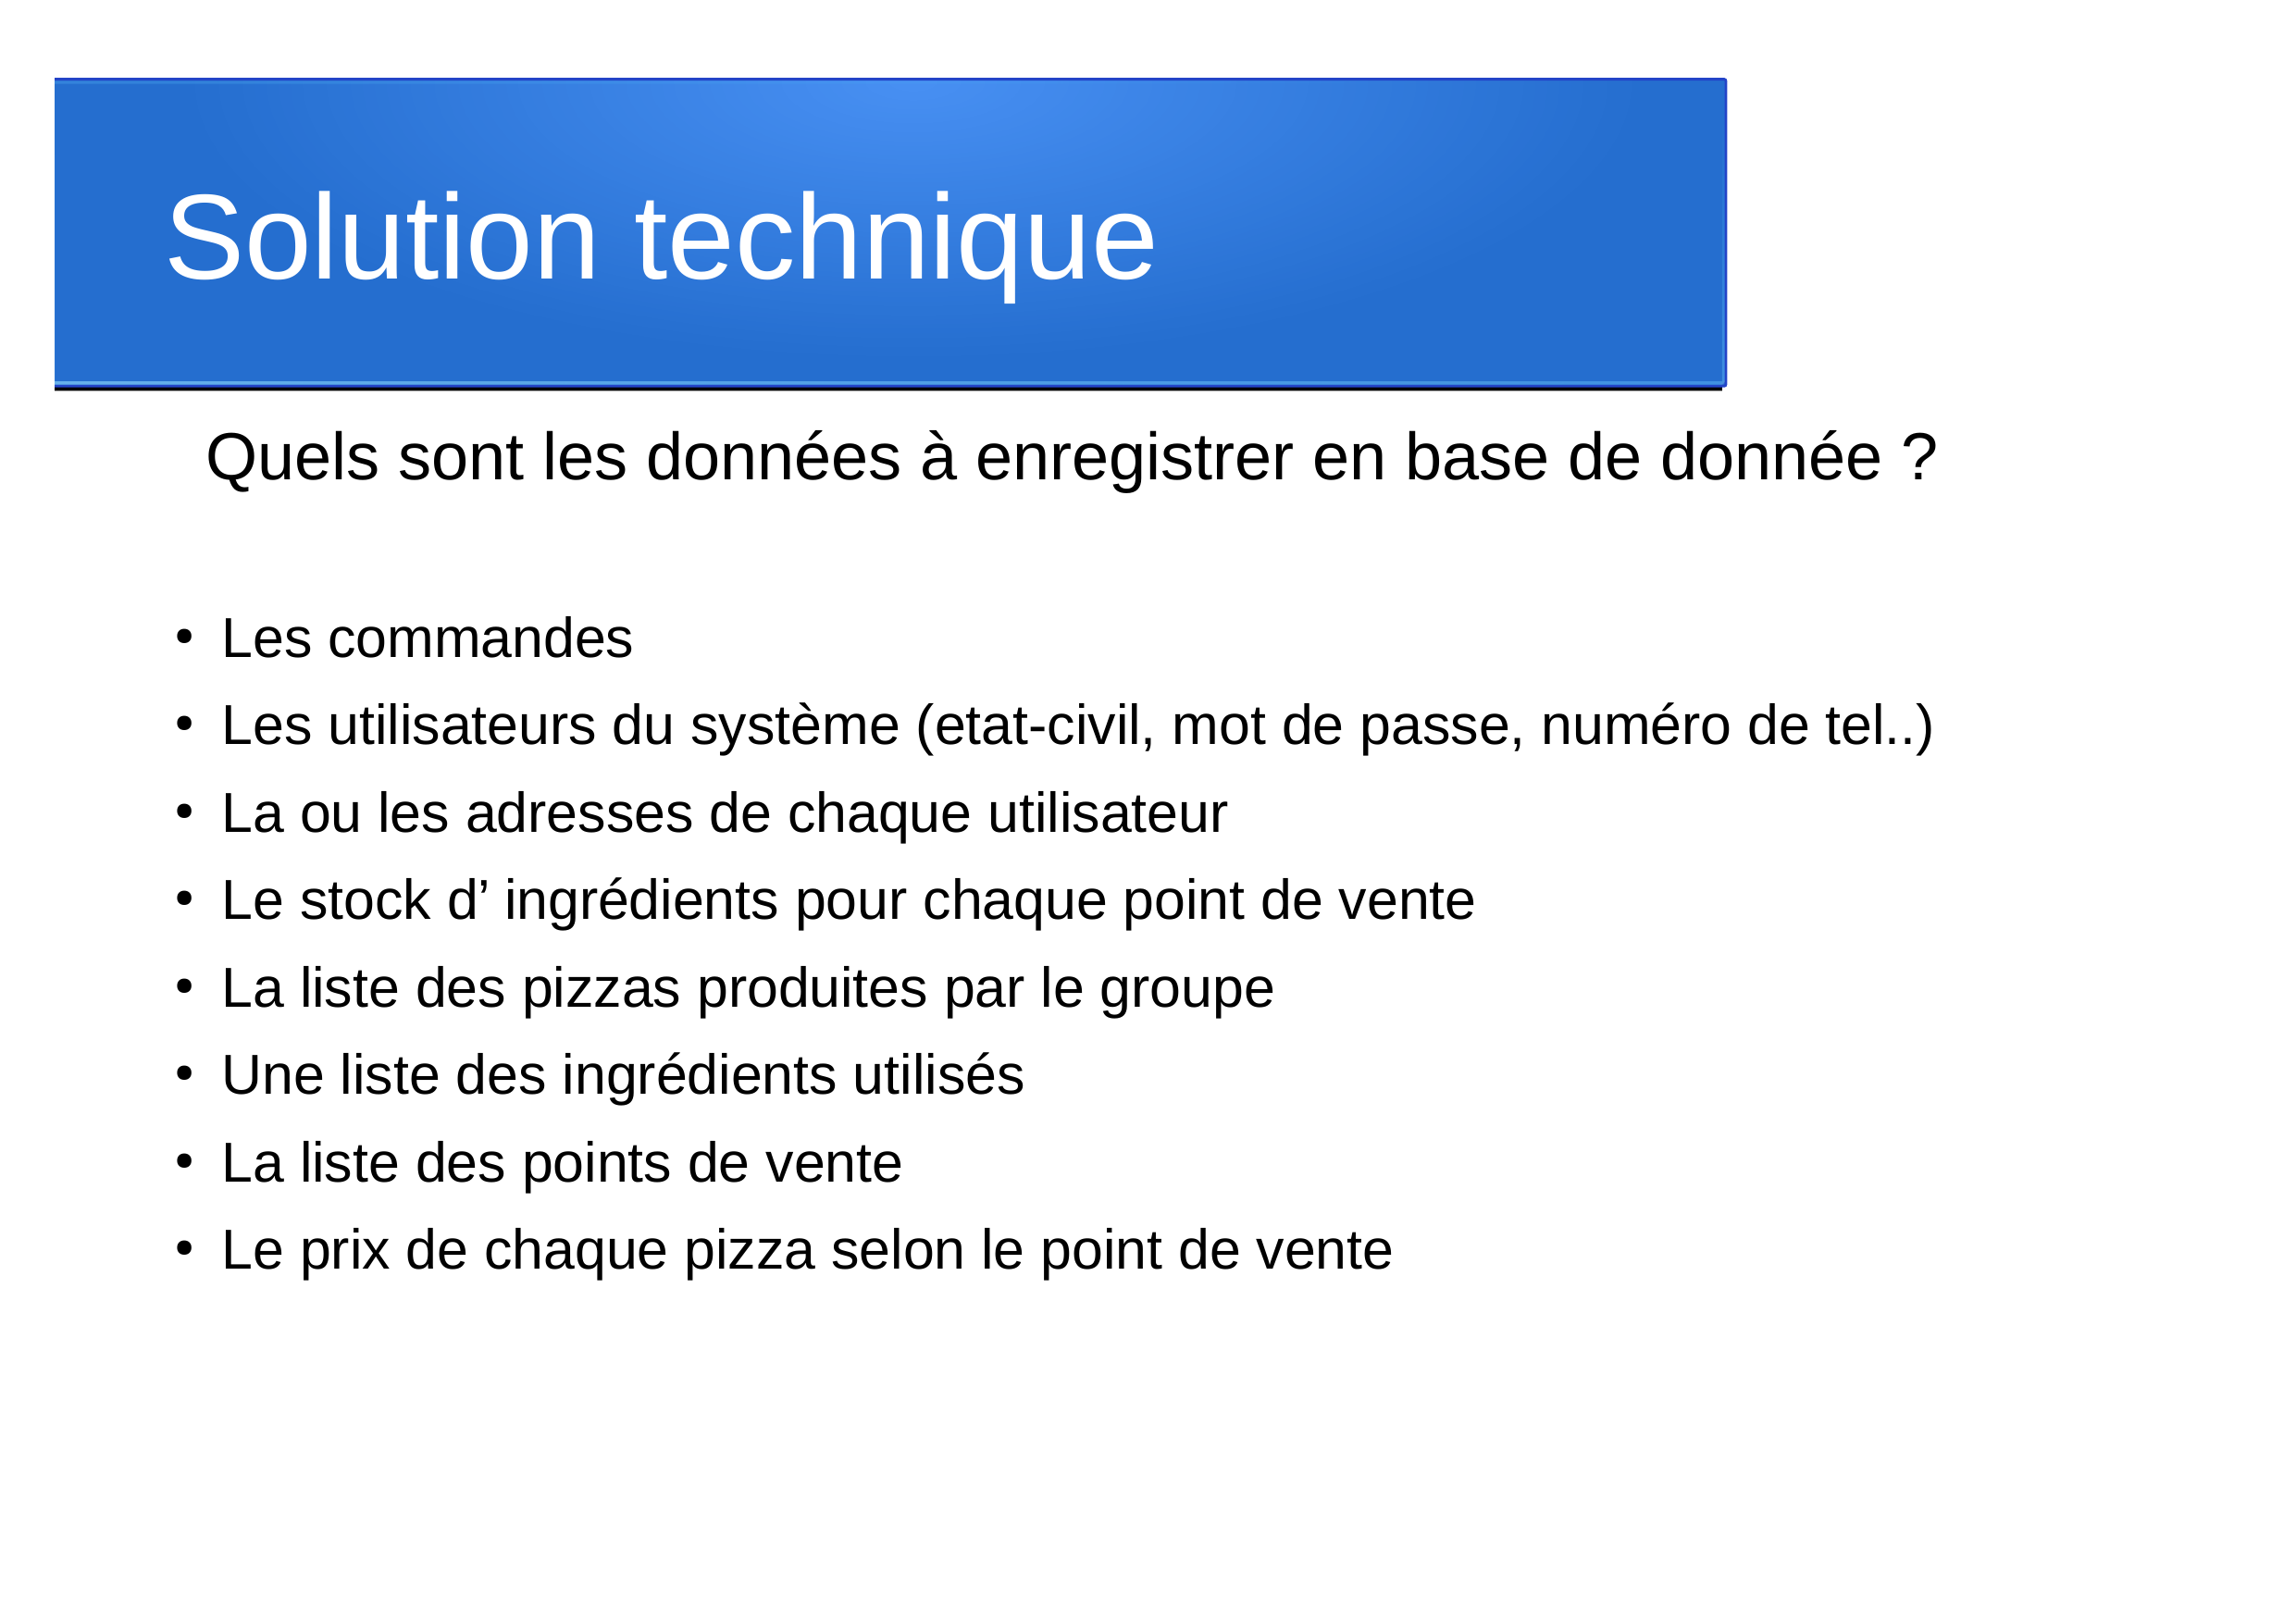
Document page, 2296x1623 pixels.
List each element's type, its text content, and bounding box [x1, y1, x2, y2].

list Quels sont les données à enregistrer en base de donnée ? Les commandes Les utilisateurs du système (etat-civil, mot de passe, numéro de tel..) La ou les adresses de chaque utilisateur Le stock d’ ingrédients pour chaque point de vente La liste des pizzas produites par le groupe Une liste des ingrédients utilisés La liste des points de vente Le prix de chaque pizza selon le point de vente [164, 419, 2132, 1298]
title Solution technique [164, 112, 1687, 363]
